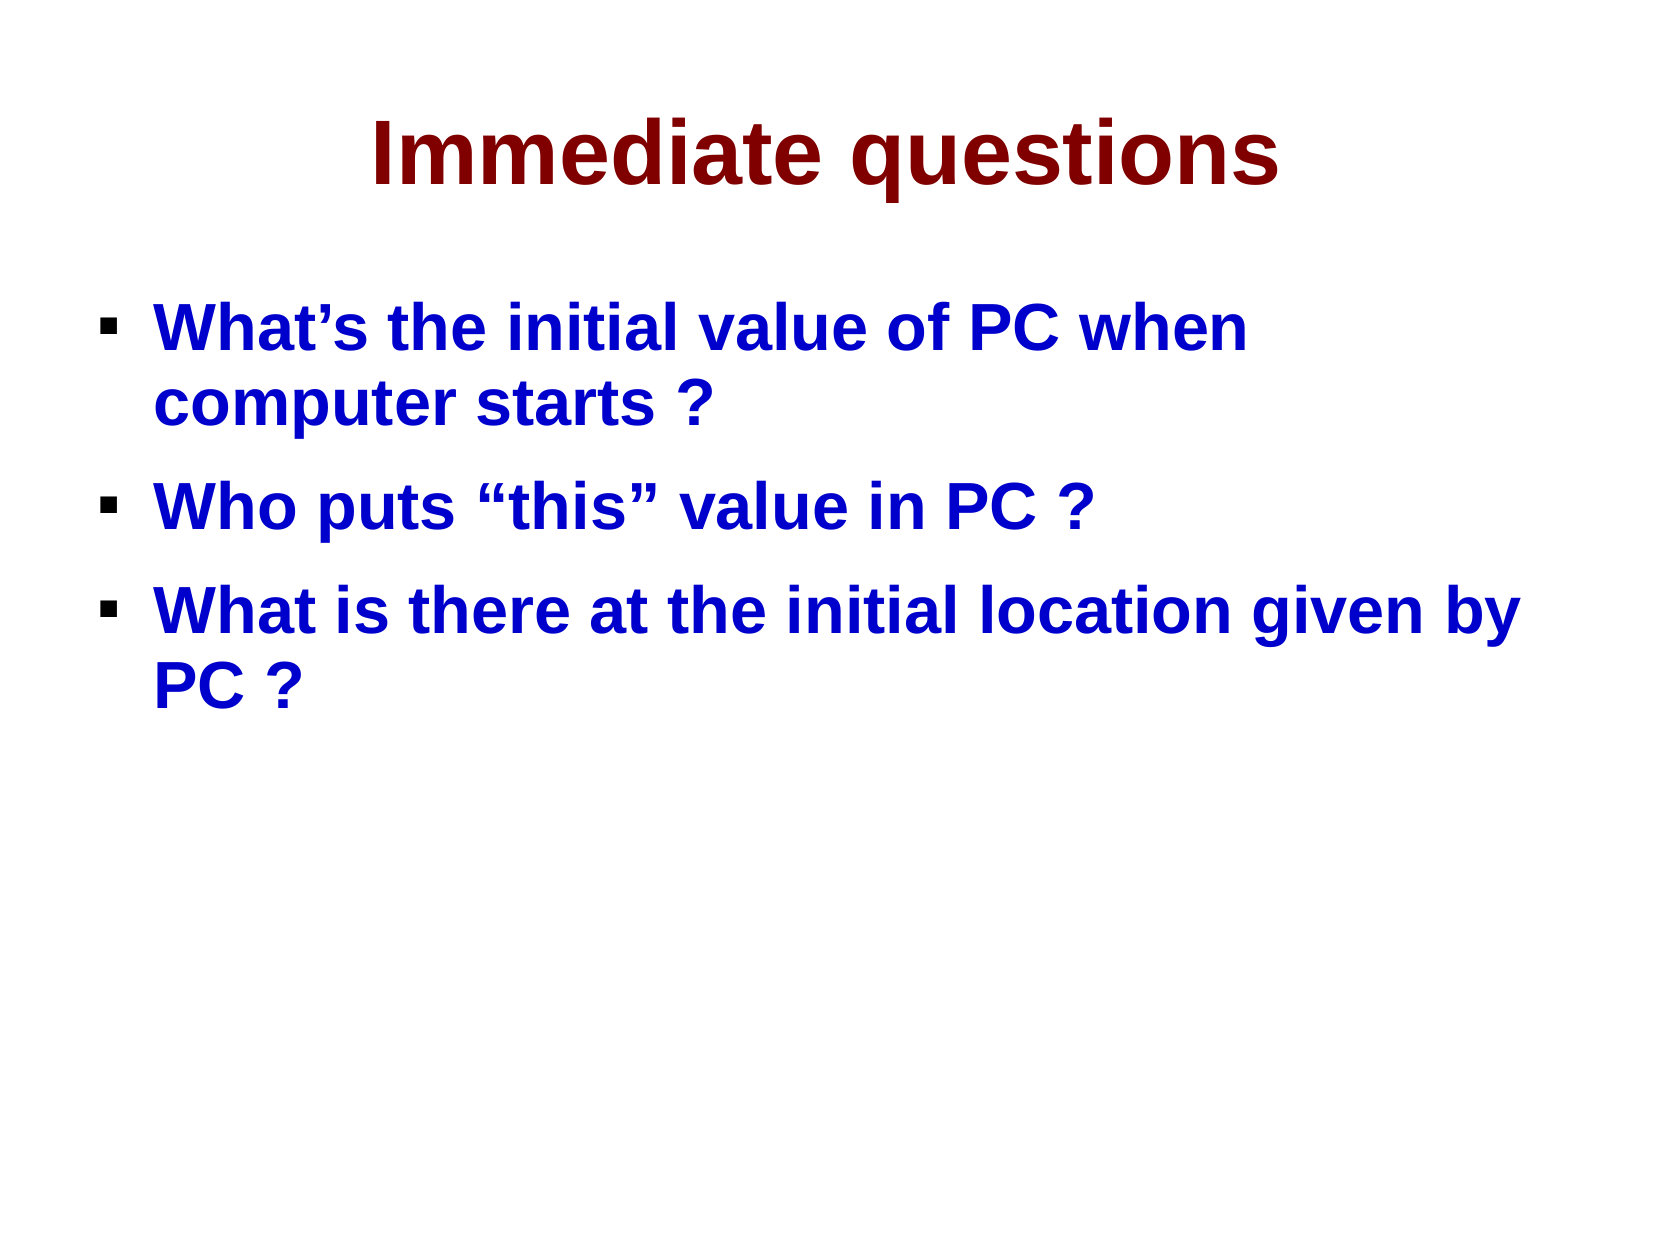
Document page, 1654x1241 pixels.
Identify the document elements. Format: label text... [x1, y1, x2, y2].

list What’s the initial value of PC when computer starts ? Who puts “this” value in PC ? What is there at the initial location given by PC ? [82, 290, 1571, 1010]
title Immediate questions [82, 49, 1571, 257]
